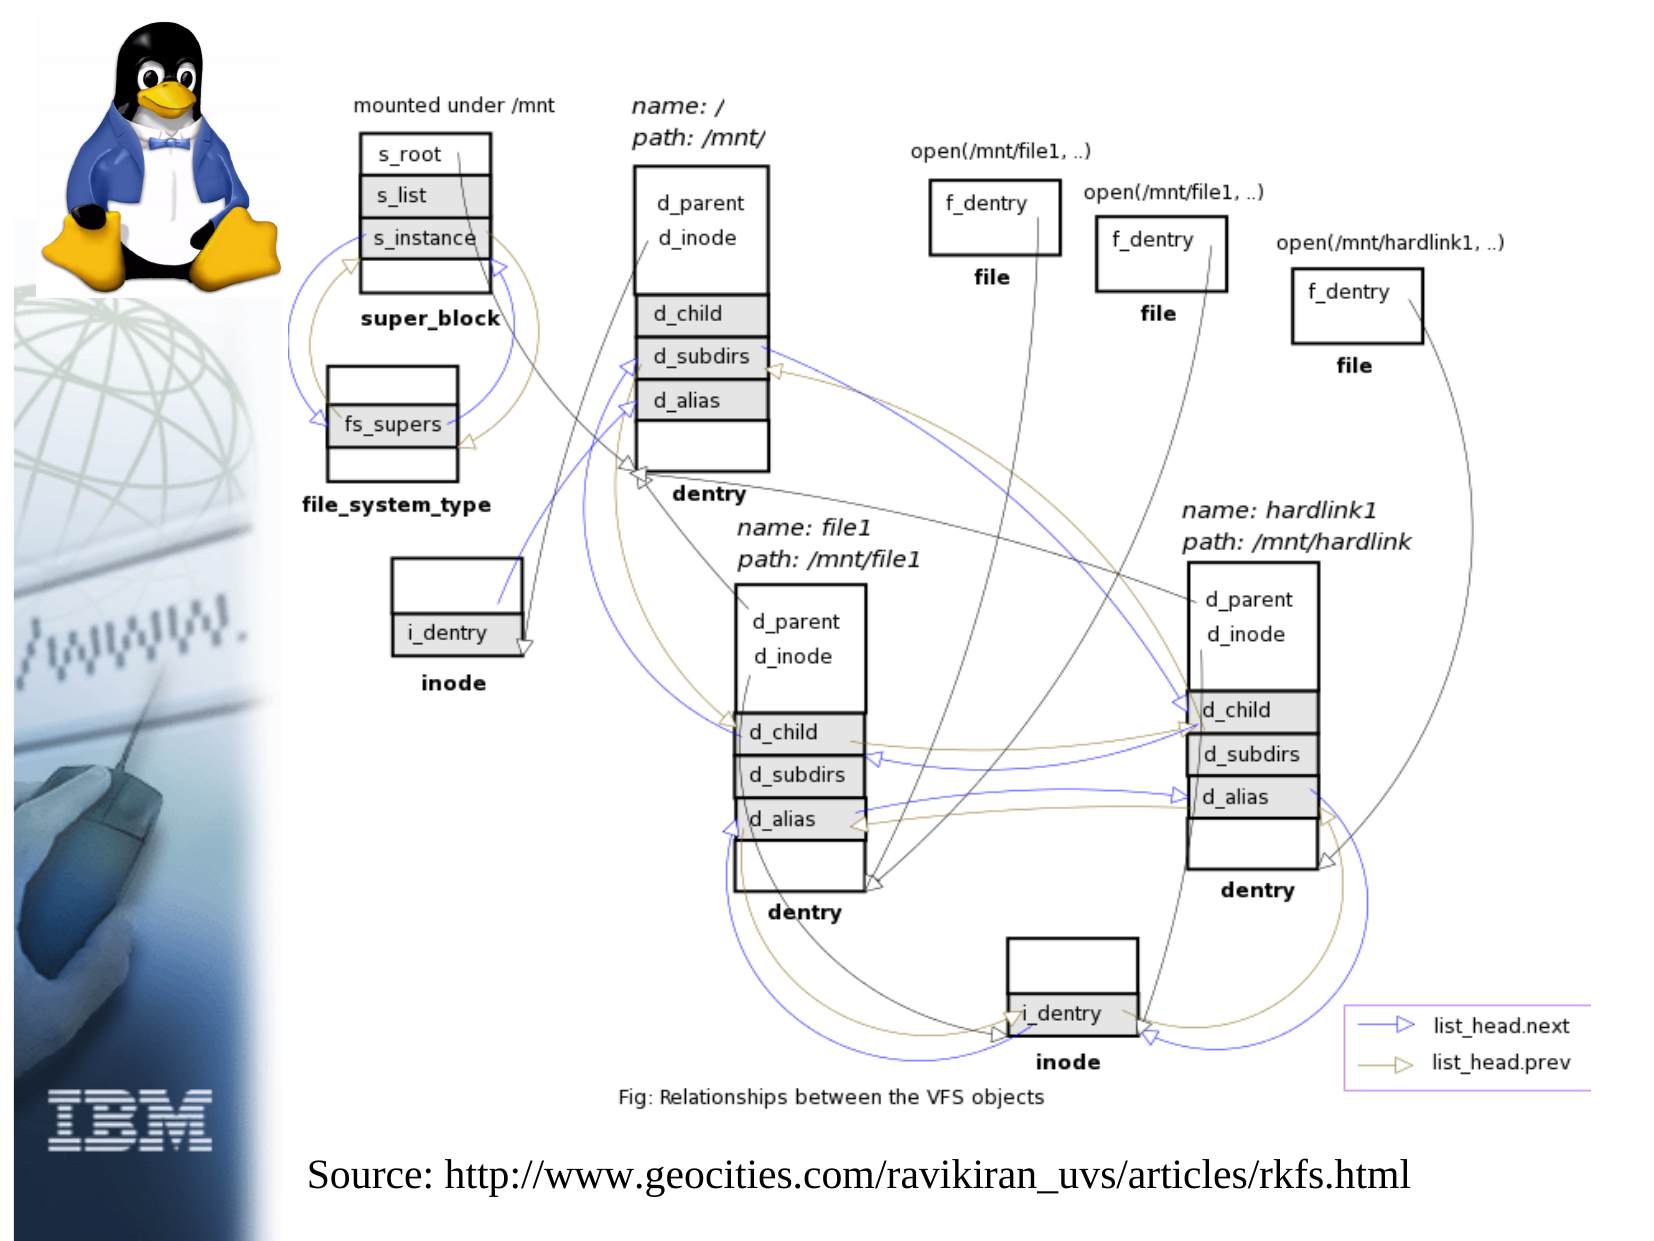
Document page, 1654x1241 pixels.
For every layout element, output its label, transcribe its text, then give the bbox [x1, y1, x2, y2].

picture [288, 92, 1591, 1117]
text_box Source: http://www.geocities.com/ravikiran_uvs/articles/rkfs.html [306, 1151, 1470, 1223]
